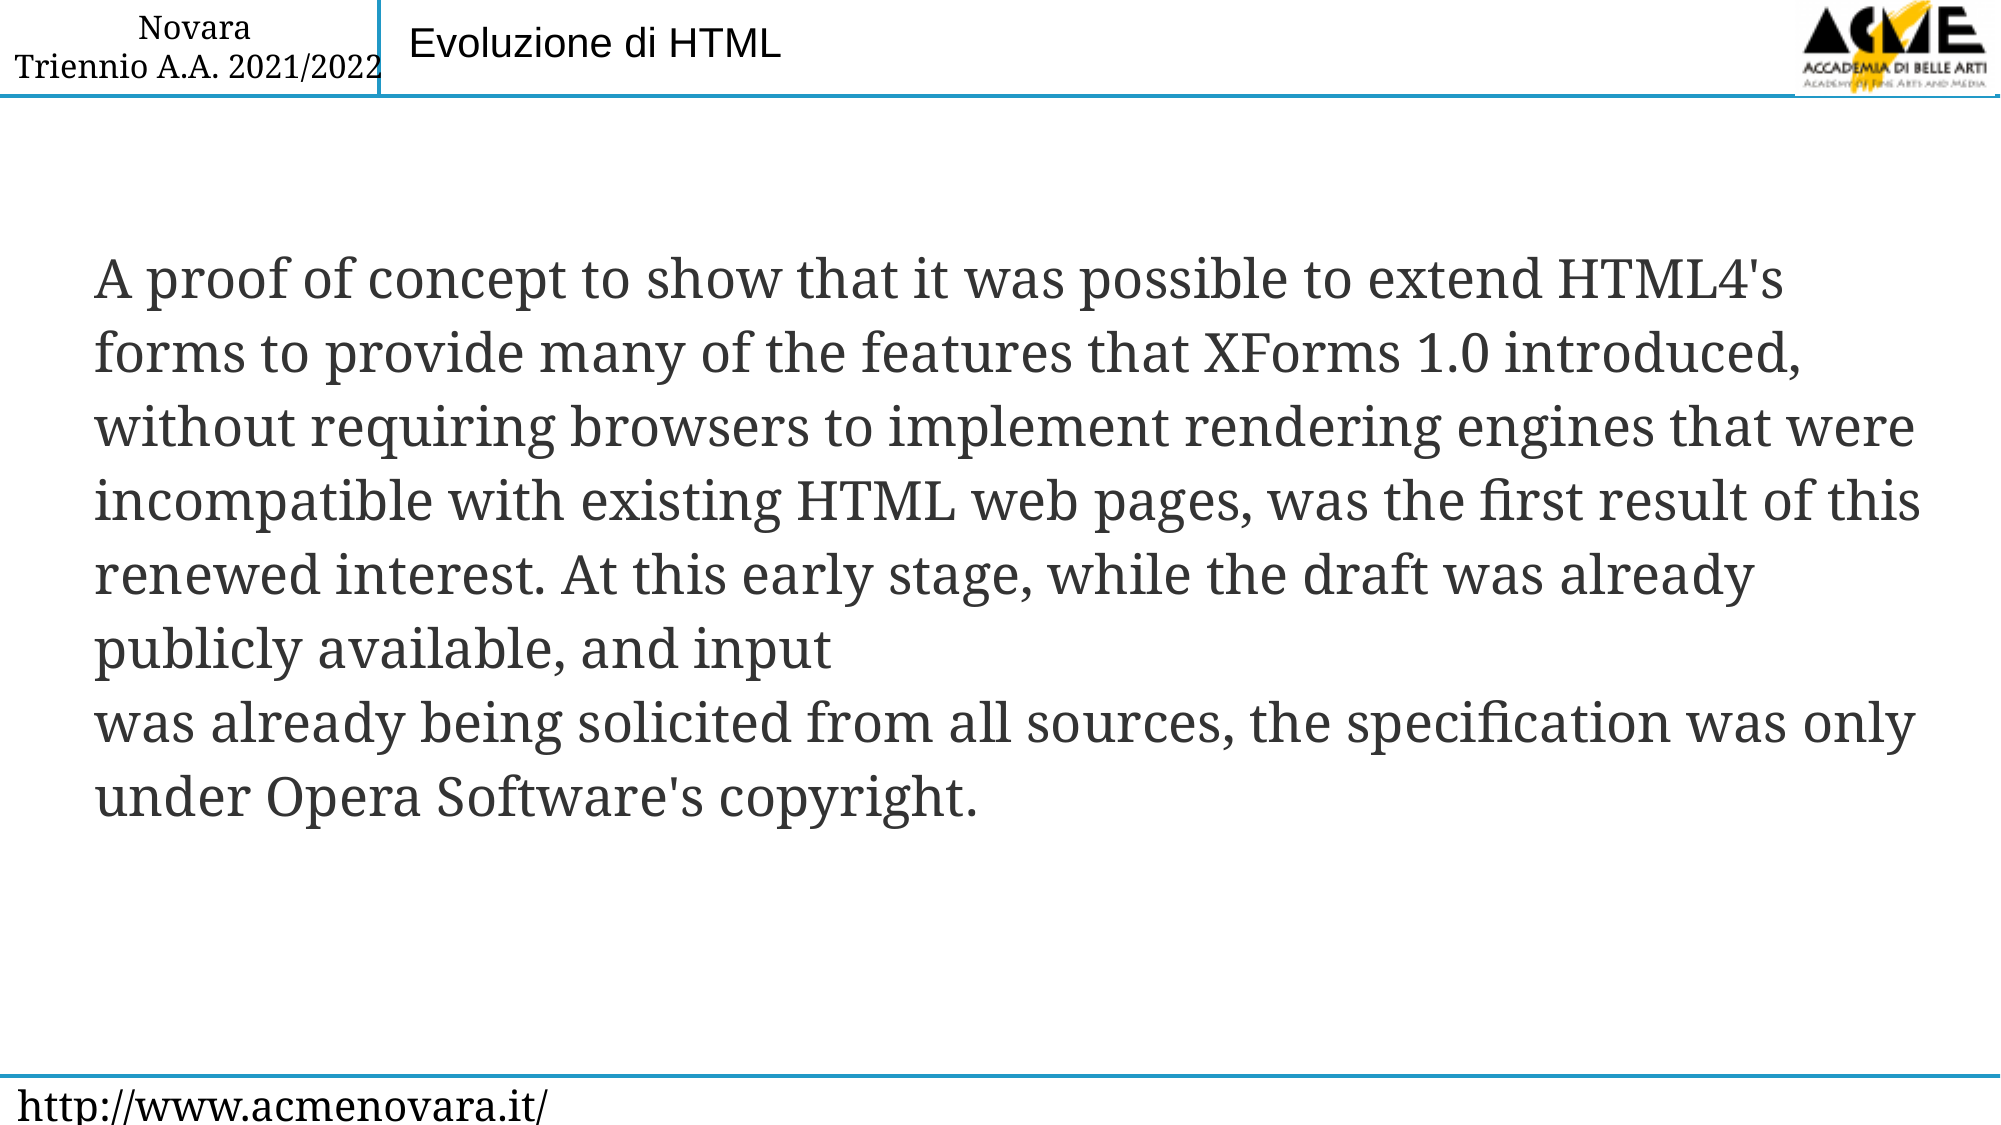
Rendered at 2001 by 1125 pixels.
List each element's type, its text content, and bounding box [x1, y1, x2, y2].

picture [0, 0, 2001, 98]
picture [0, 1074, 2001, 1078]
text_box A proof of concept to show that it was possible to extend HTML4's forms to provide many of the features that XForms 1.0 introduced, without requiring browsers to implement rendering engines that were incompatible with existing HTML web pages, was the first result of this renewed interest. At this early stage, while the draft was already publicly available, and input was already being solicited from all sources, the specification was only under Opera Software's copyright. [94, 166, 1926, 908]
list Evoluzione di HTML [393, 11, 1210, 87]
